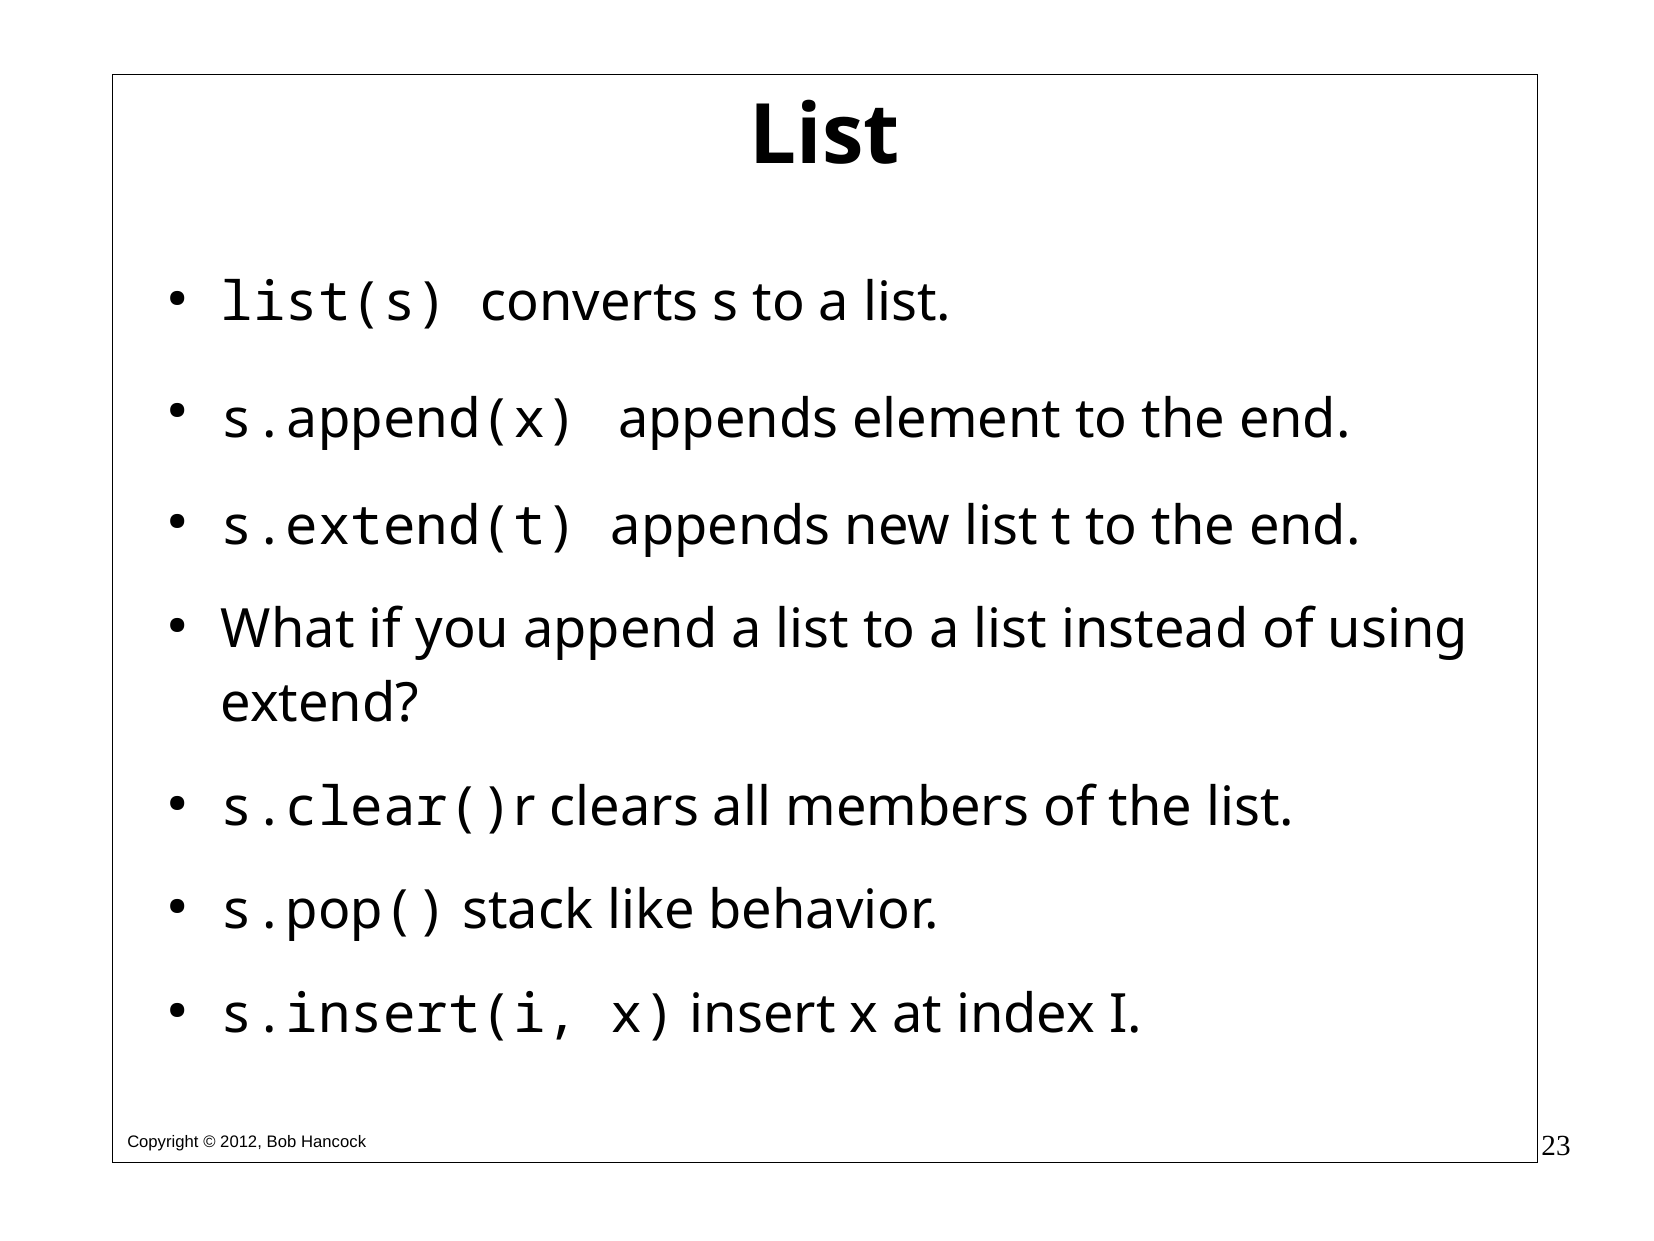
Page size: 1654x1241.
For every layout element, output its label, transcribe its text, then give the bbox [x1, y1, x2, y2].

title List [112, 75, 1538, 188]
list list(s) converts s to a list. s.append(x) appends element to the end. s.extend(t) appends new list t to the end. What if you append a list to a list instead of using extend? s.clear()r clears all members of the list. s.pop() stack like behavior. s.insert(i, x) insert x at index I. [150, 262, 1501, 1126]
text_box Copyright © 2012, Bob Hancock [112, 1125, 382, 1159]
